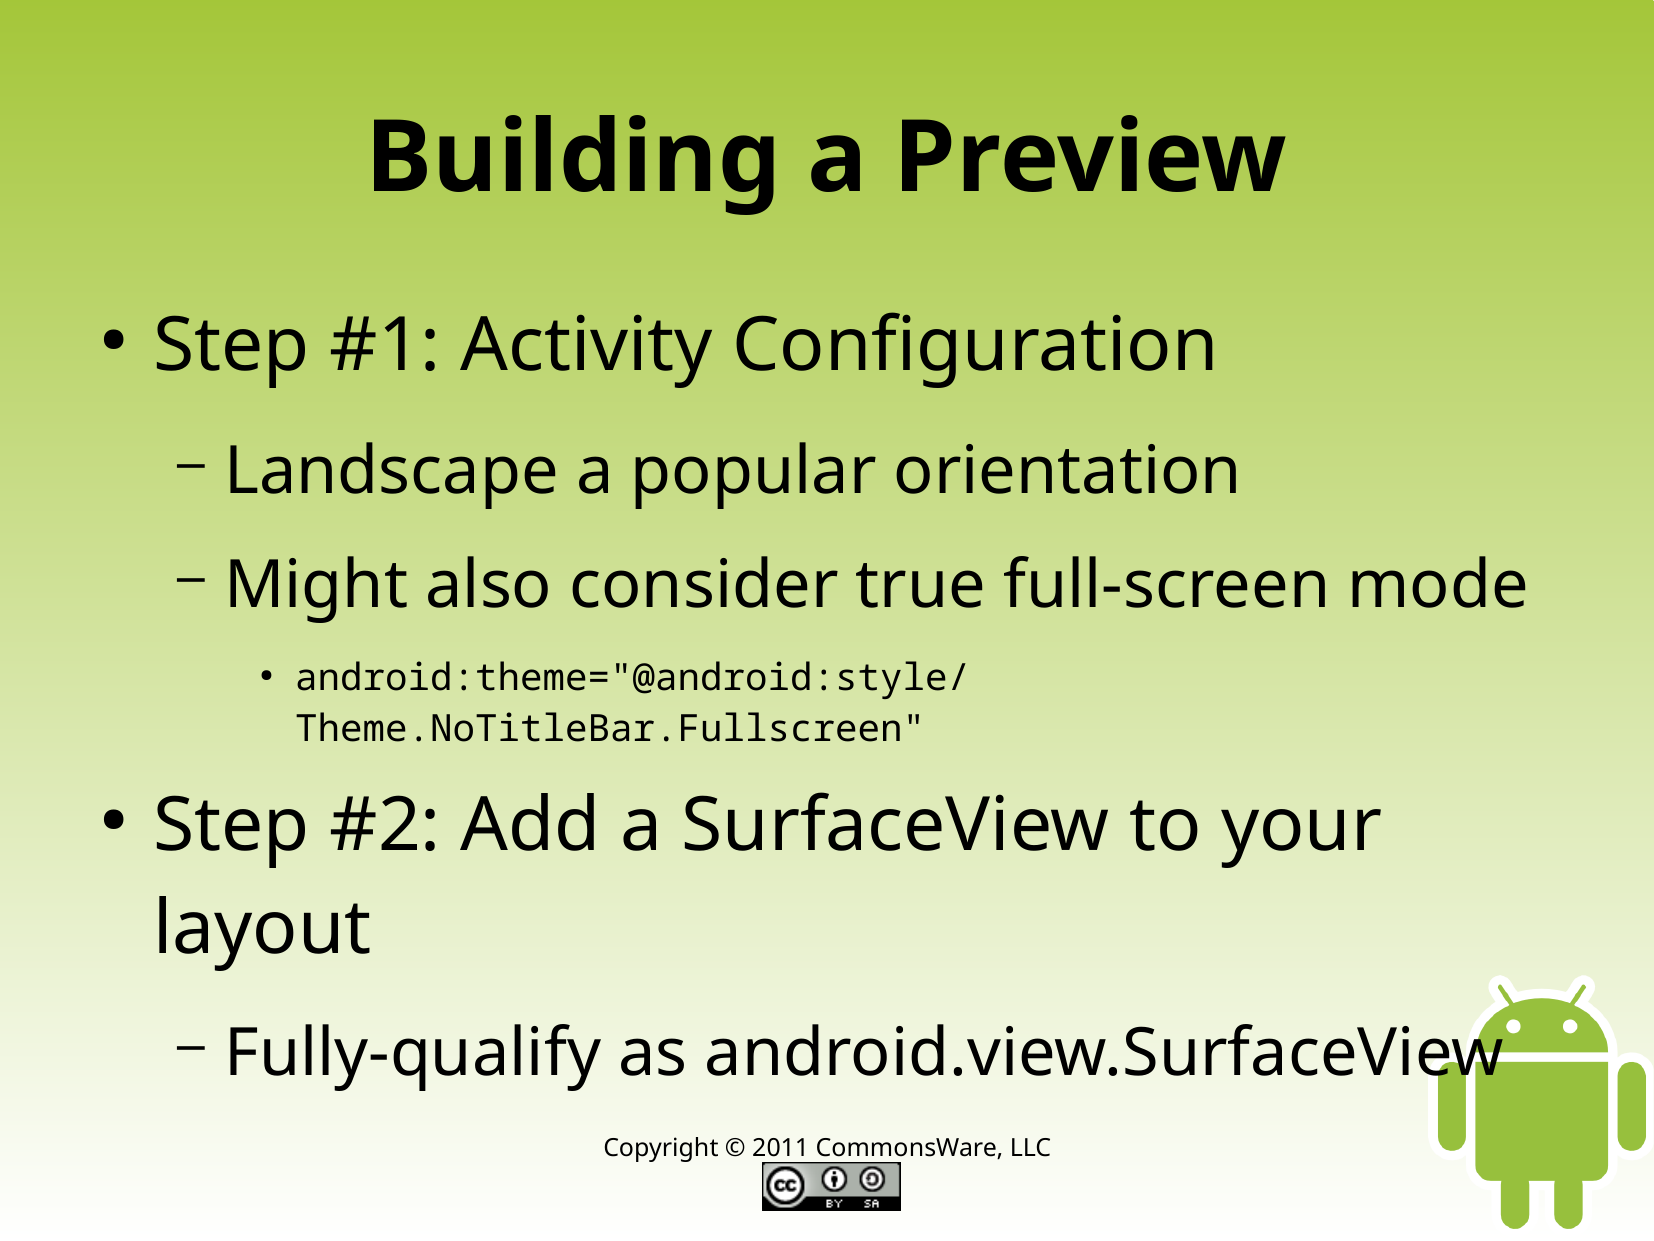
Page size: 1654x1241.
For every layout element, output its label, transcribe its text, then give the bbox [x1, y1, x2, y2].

picture [762, 1162, 901, 1211]
list Step #1: Activity Configuration Landscape a popular orientation Might also consider true full-screen mode android:theme="@android:style/Theme.NoTitleBar.Fullscreen" Step #2: Add a SurfaceView to your layout Fully-qualify as android.view.SurfaceView [82, 290, 1571, 1126]
picture [1428, 975, 1654, 1238]
title Building a Preview [82, 49, 1571, 257]
